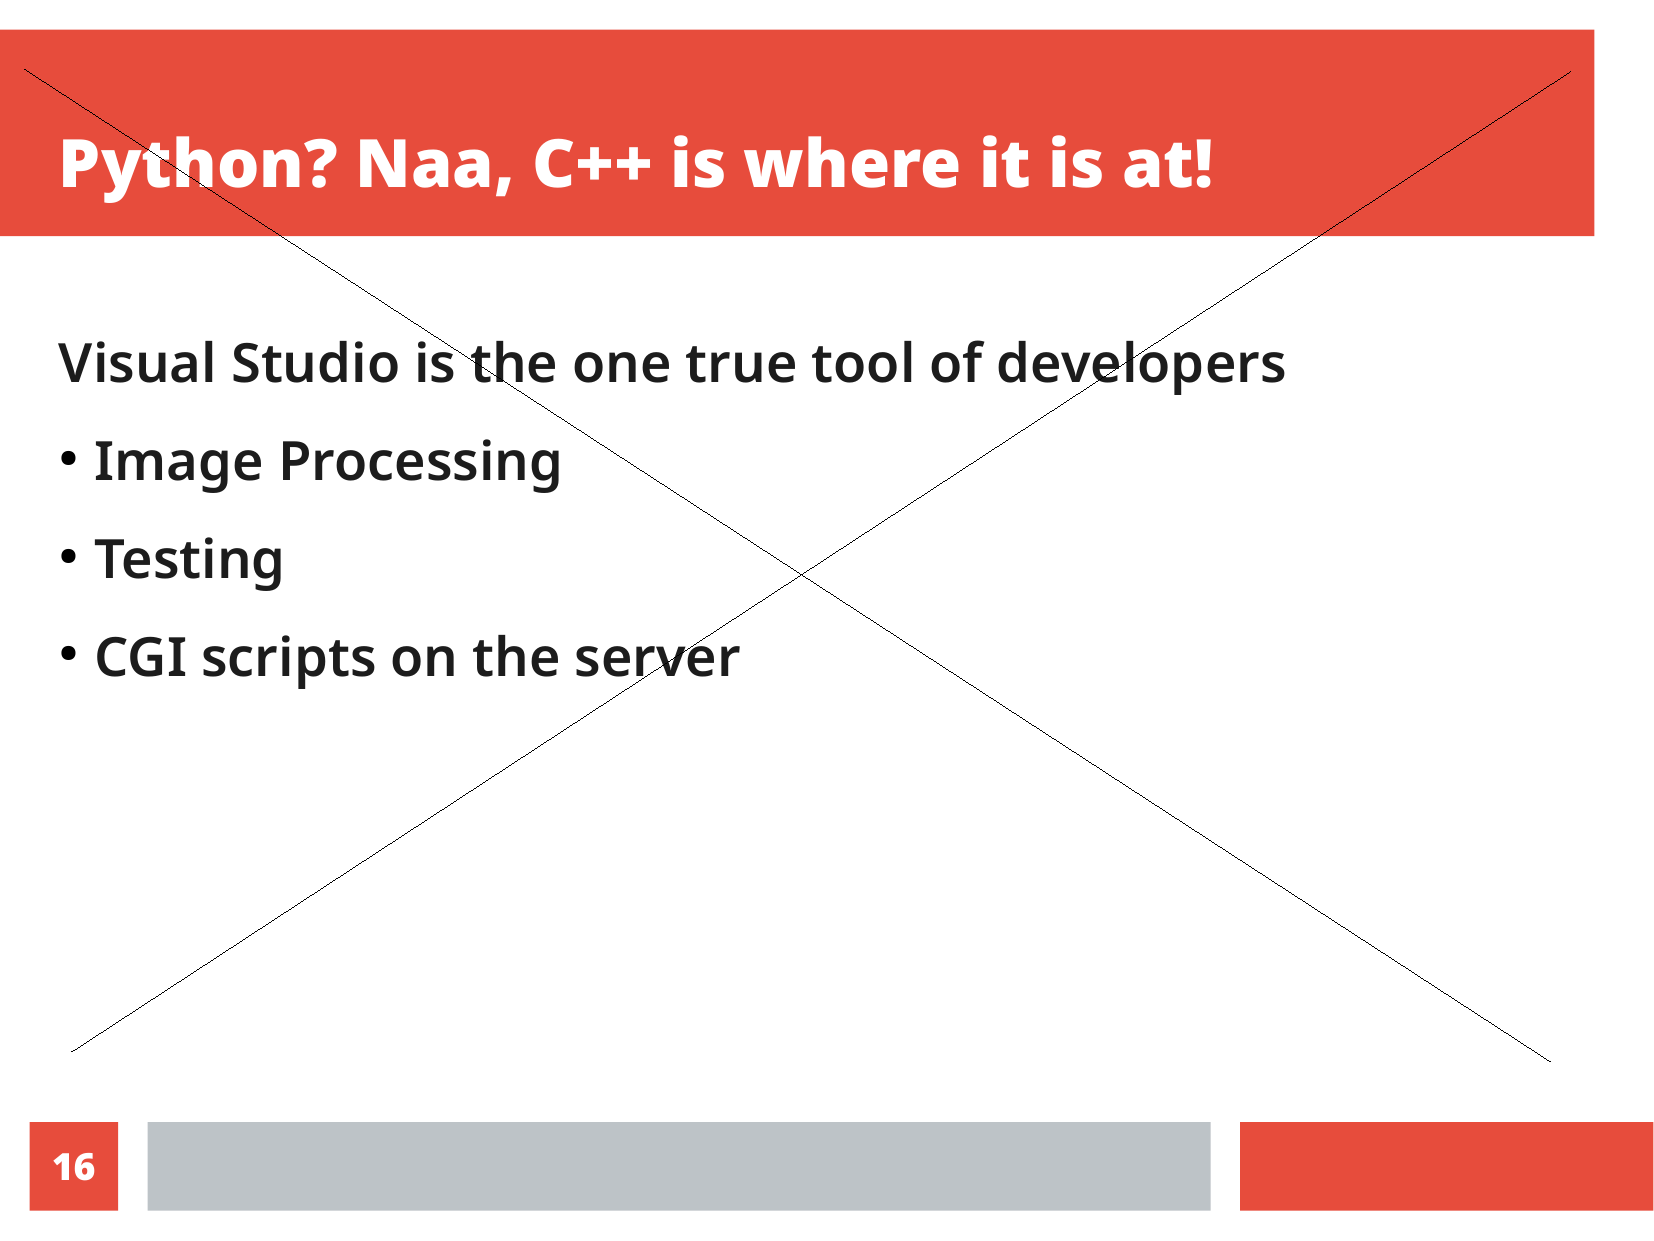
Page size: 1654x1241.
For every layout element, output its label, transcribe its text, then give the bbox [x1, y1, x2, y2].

list Visual Studio is the one true tool of developers Image Processing Testing CGI scripts on the server [59, 324, 1565, 1093]
title Python? Naa, C++ is where it is at! [59, 59, 1595, 207]
